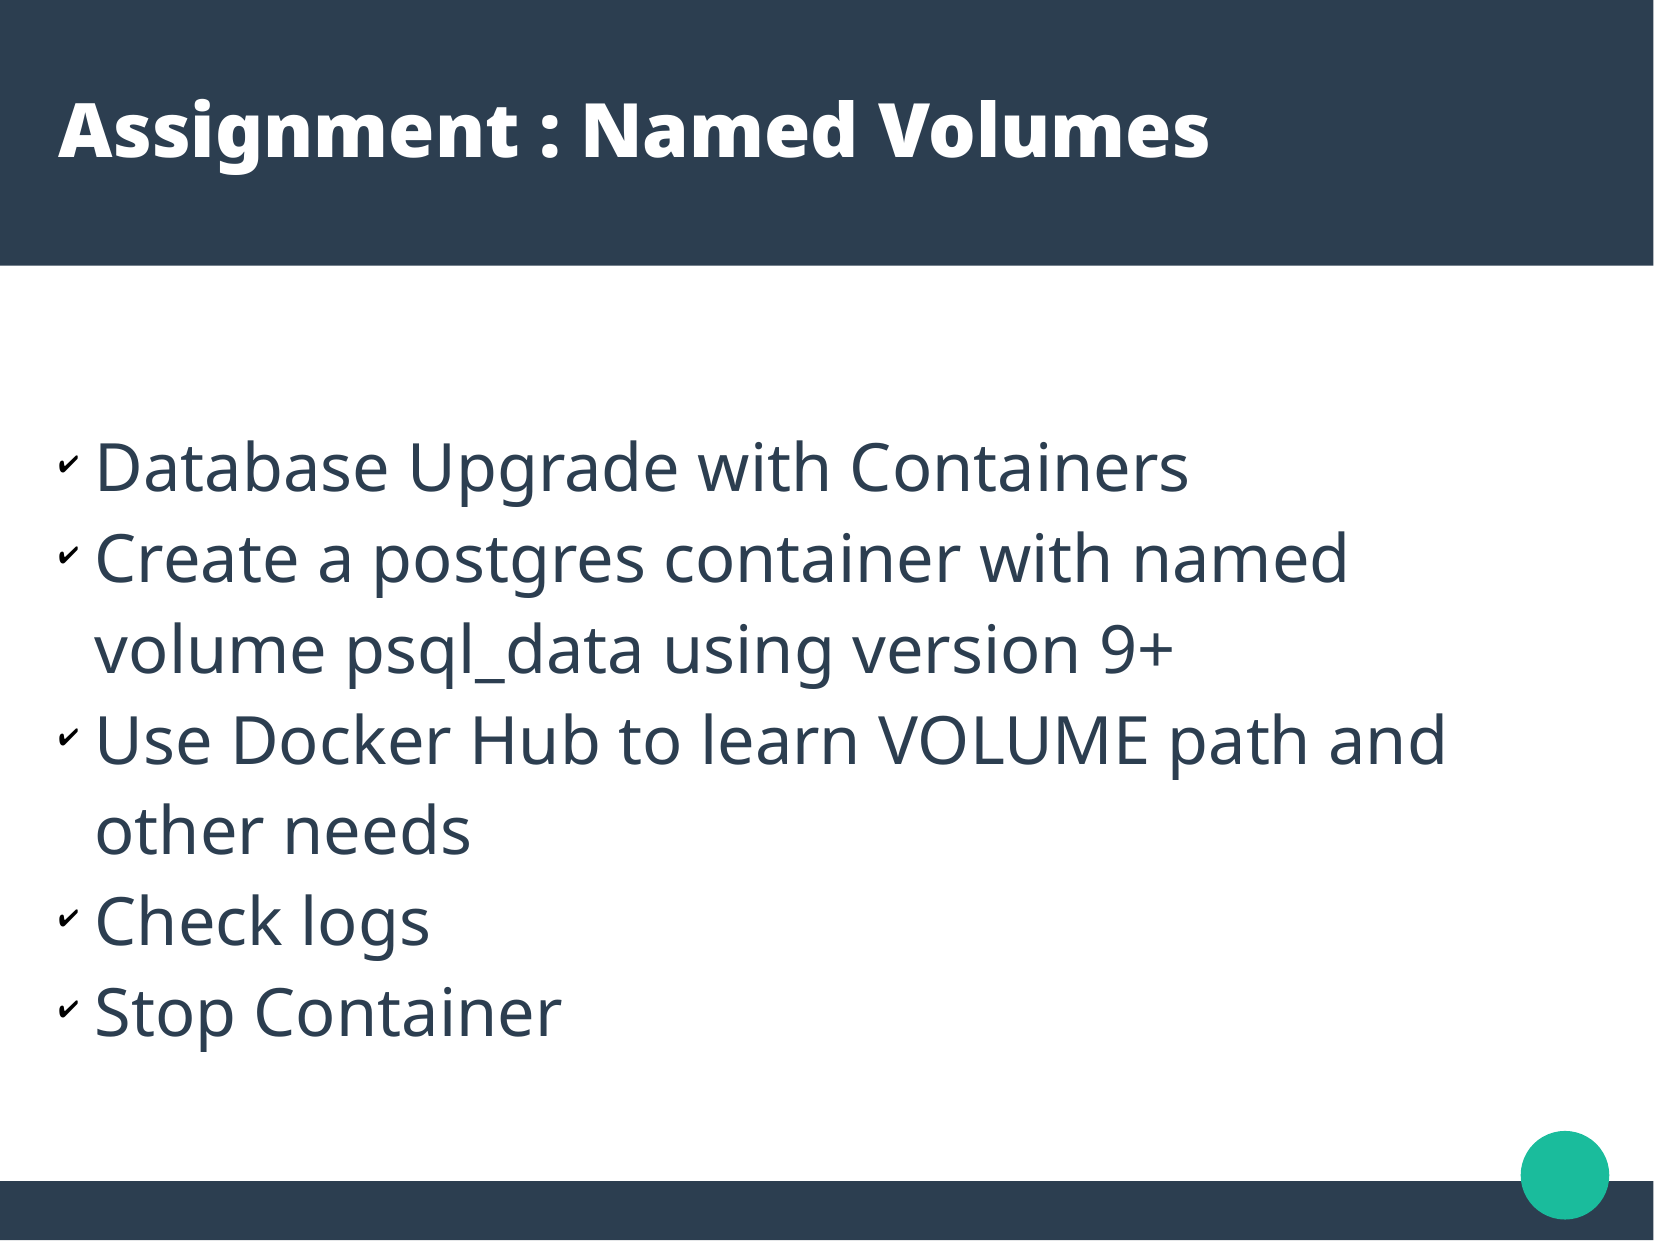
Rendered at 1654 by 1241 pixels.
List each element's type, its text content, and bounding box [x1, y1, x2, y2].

title Assignment : Named Volumes [59, 40, 1595, 216]
subtitle Database Upgrade with Containers Create a postgres container with named volume psql_data using version 9+ Use Docker Hub to learn VOLUME path and other needs Check logs Stop Container [59, 291, 1595, 1186]
